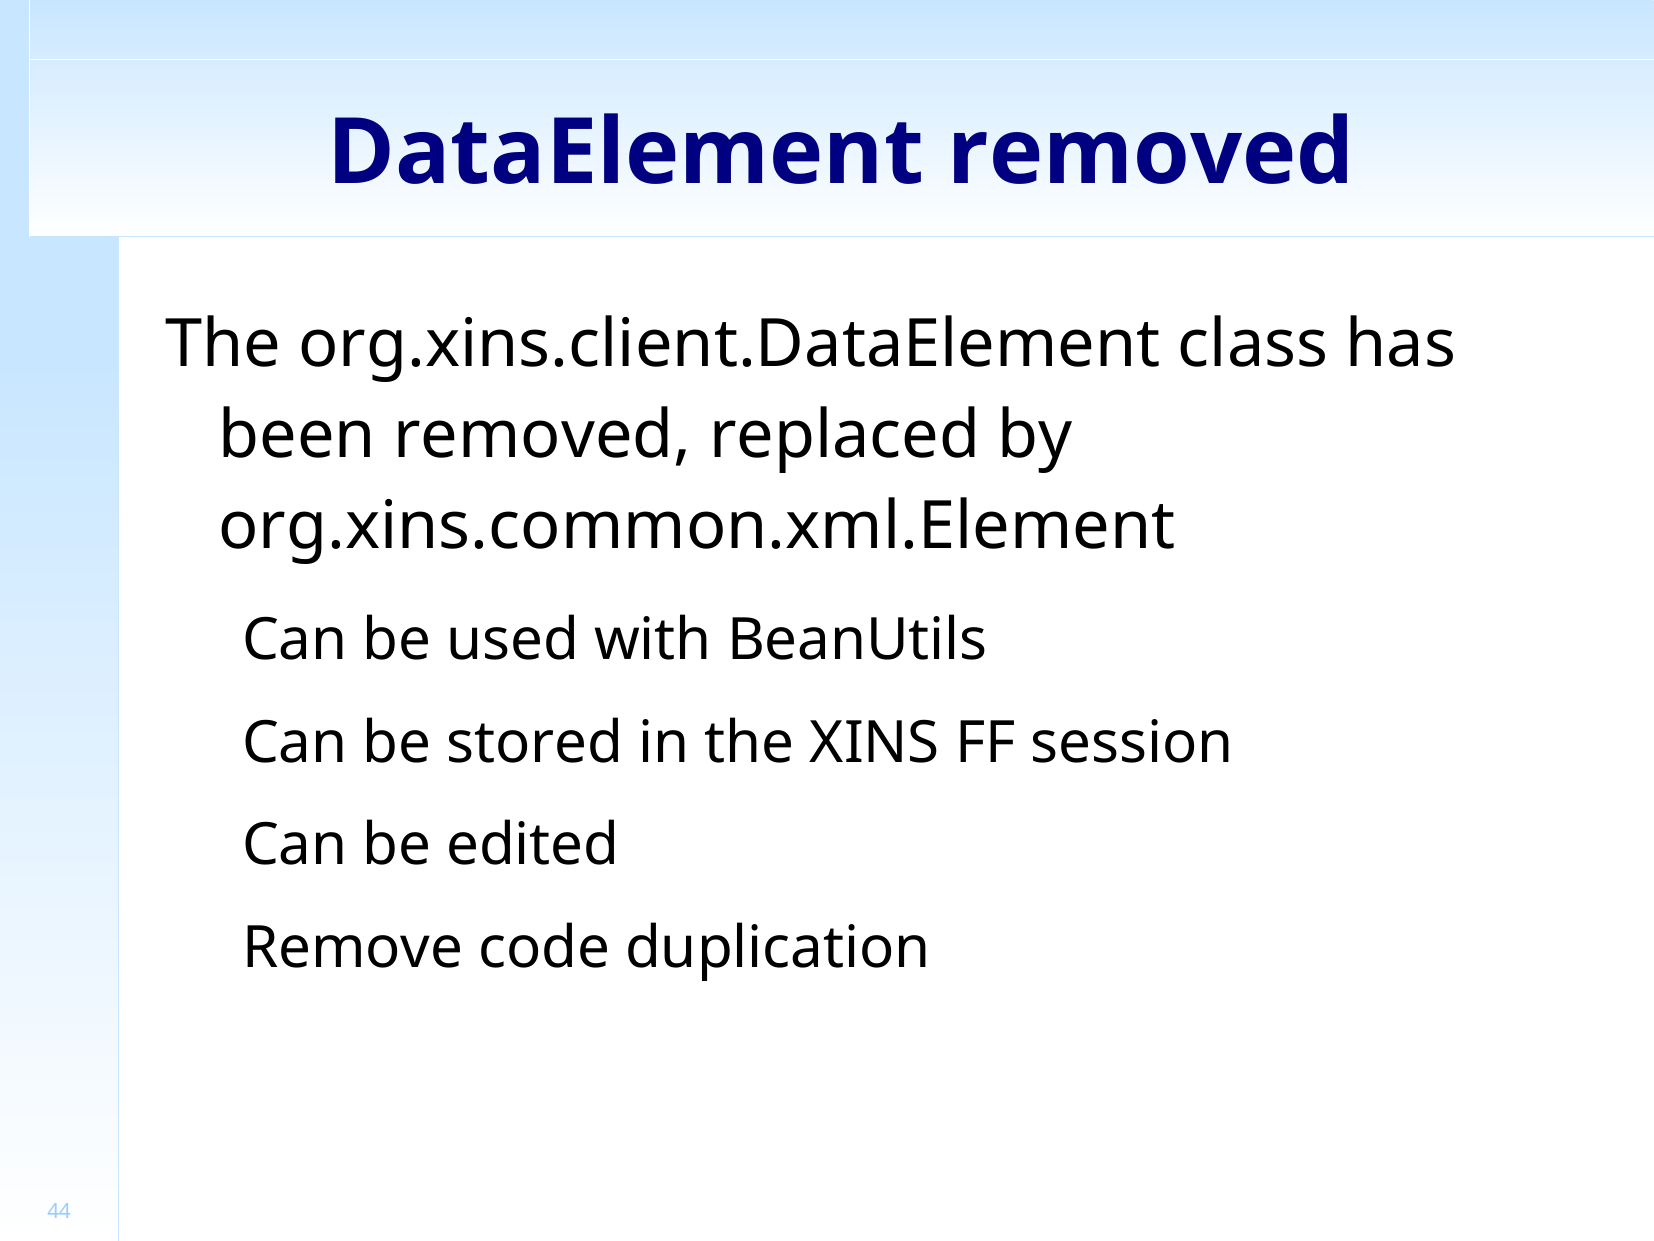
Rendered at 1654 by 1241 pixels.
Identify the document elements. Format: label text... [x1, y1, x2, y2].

list The org.xins.client.DataElement class has been removed, replaced by org.xins.common.xml.Element Can be used with BeanUtils Can be stored in the XINS FF session Can be edited Remove code duplication [147, 295, 1625, 1182]
title DataElement removed [29, 59, 1654, 237]
